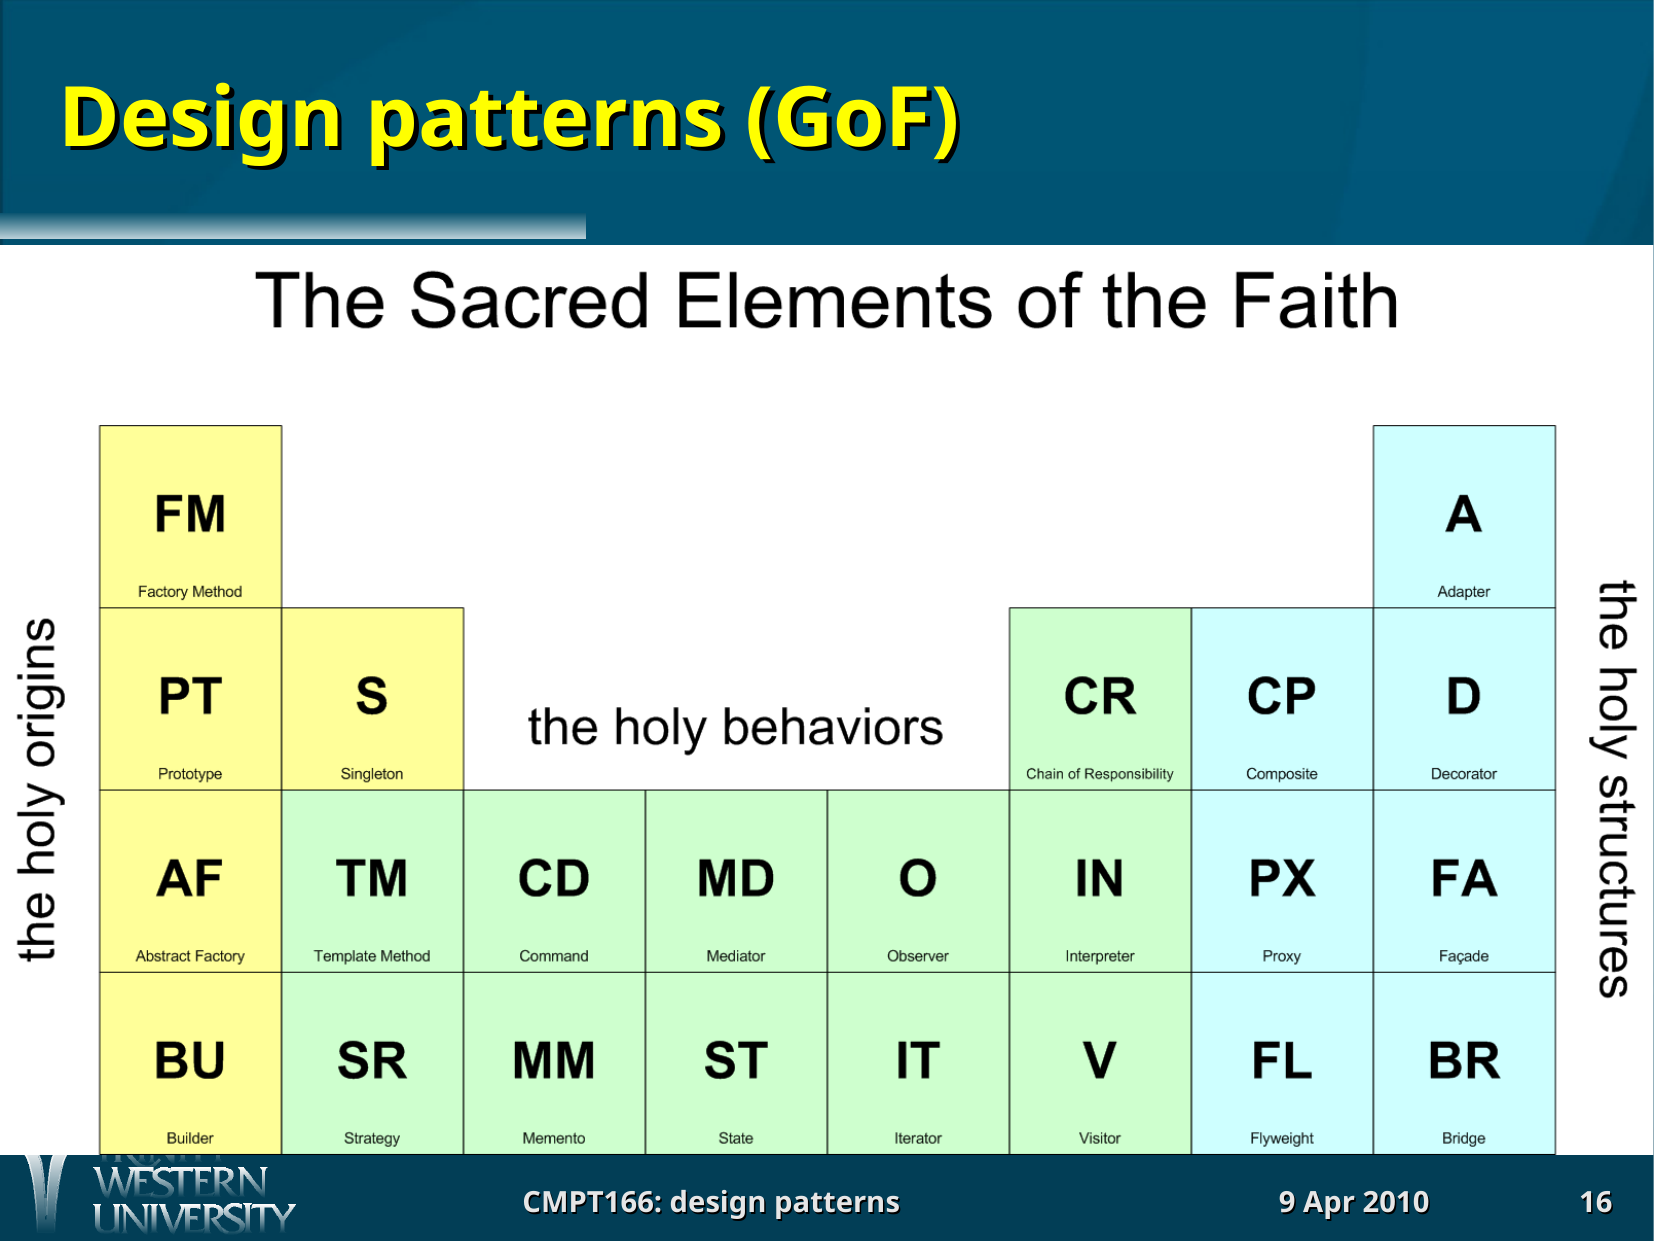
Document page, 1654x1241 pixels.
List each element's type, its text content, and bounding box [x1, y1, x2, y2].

picture [38, 1227, 54, 1232]
title Design patterns (GoF) [59, 19, 1548, 208]
picture [0, 246, 1654, 1155]
